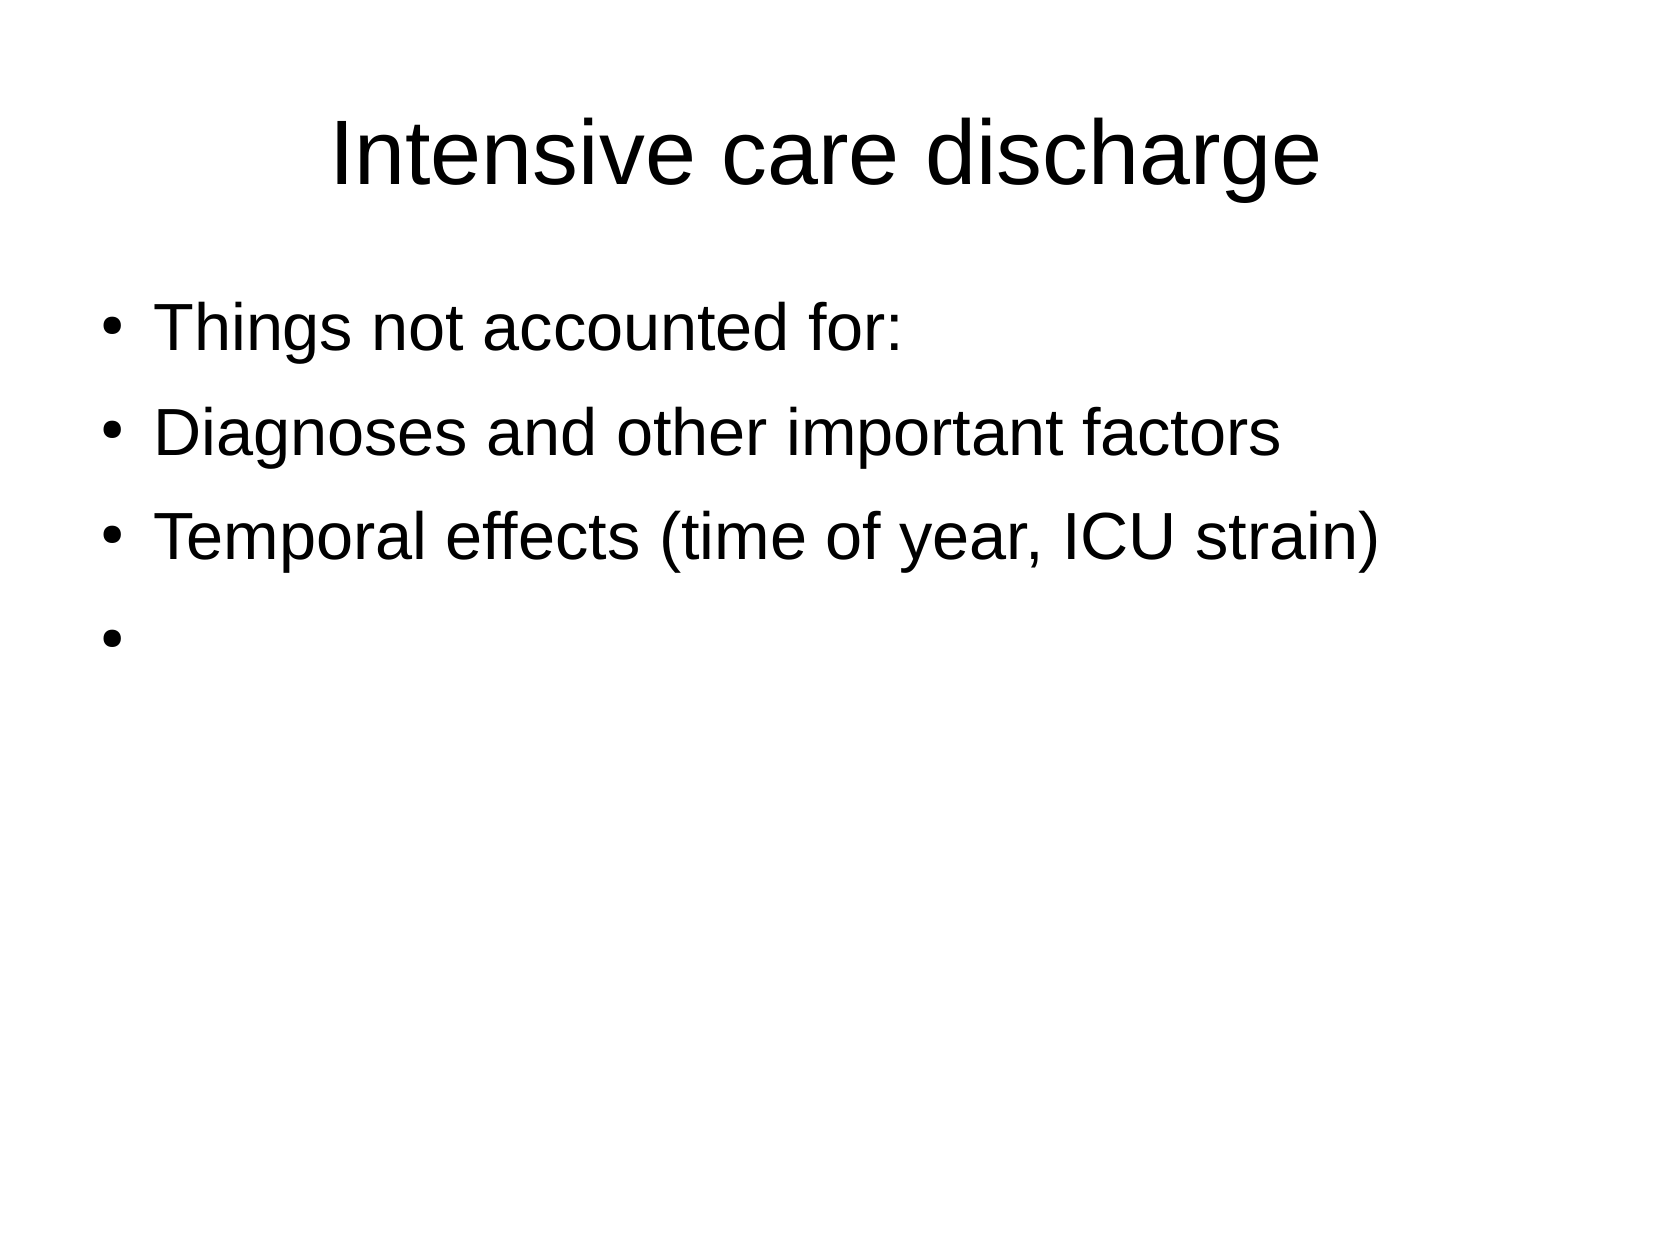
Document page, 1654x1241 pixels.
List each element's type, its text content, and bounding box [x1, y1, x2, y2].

list Things not accounted for: Diagnoses and other important factors Temporal effects (time of year, ICU strain) [82, 290, 1571, 1010]
title Intensive care discharge [82, 49, 1571, 257]
